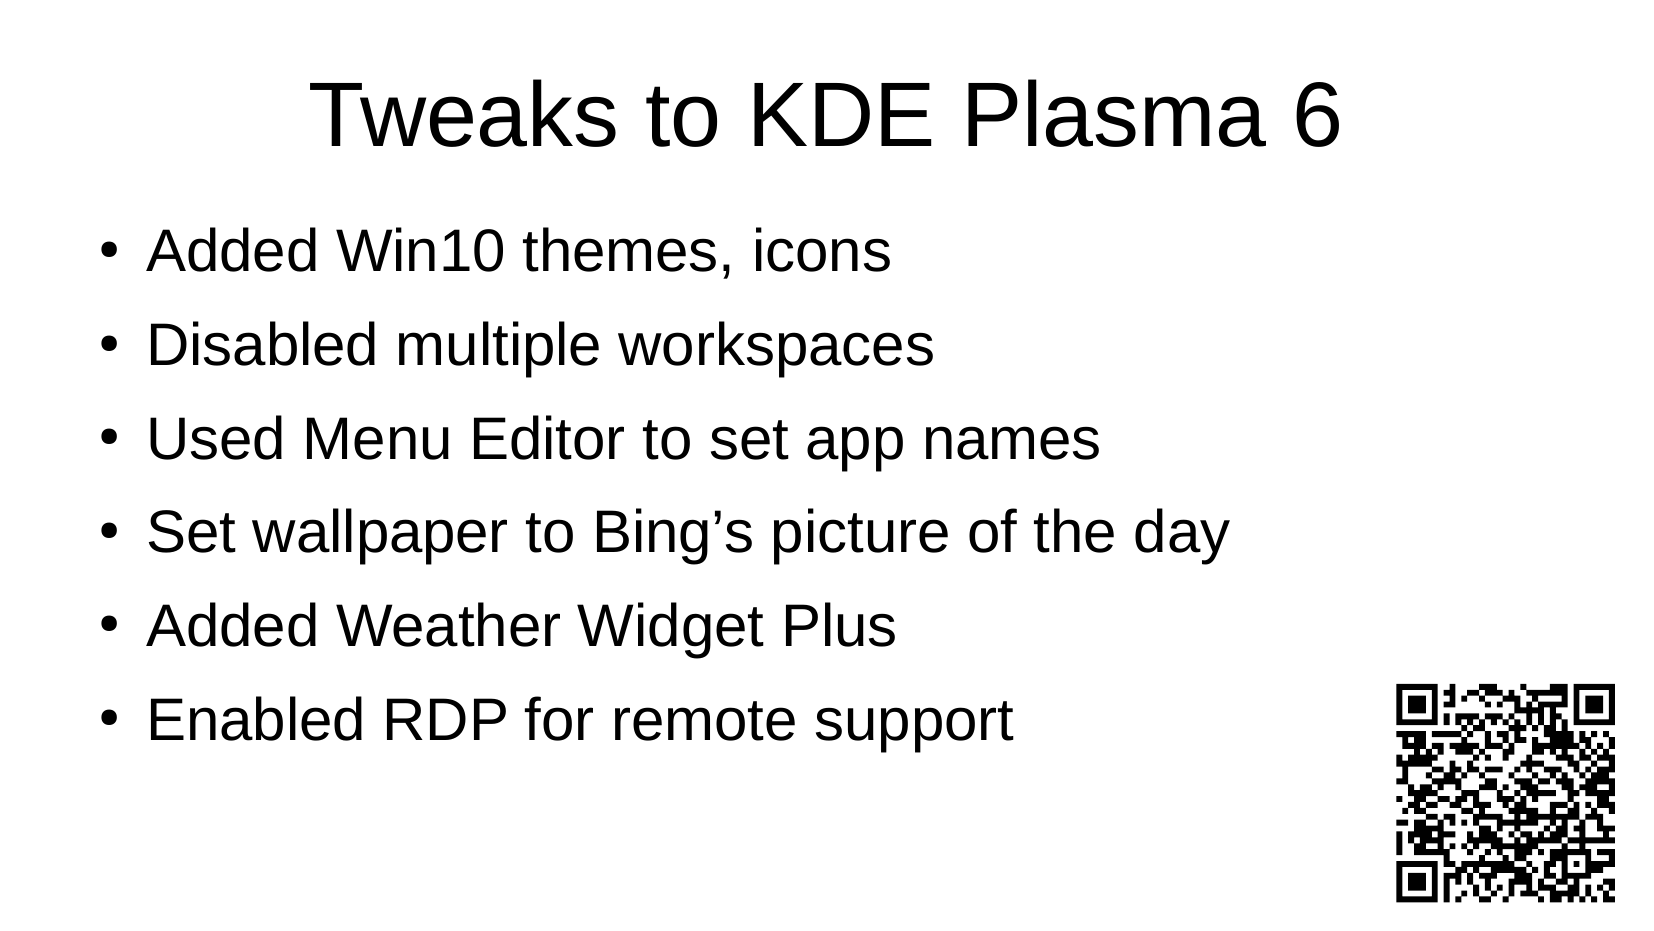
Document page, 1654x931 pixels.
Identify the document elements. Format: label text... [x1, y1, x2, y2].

list Added Win10 themes, icons Disabled multiple workspaces Used Menu Editor to set app names Set wallpaper to Bing’s picture of the day Added Weather Widget Plus Enabled RDP for remote support [82, 217, 1571, 758]
title Tweaks to KDE Plasma 6 [82, 37, 1571, 193]
picture [1387, 675, 1624, 912]
